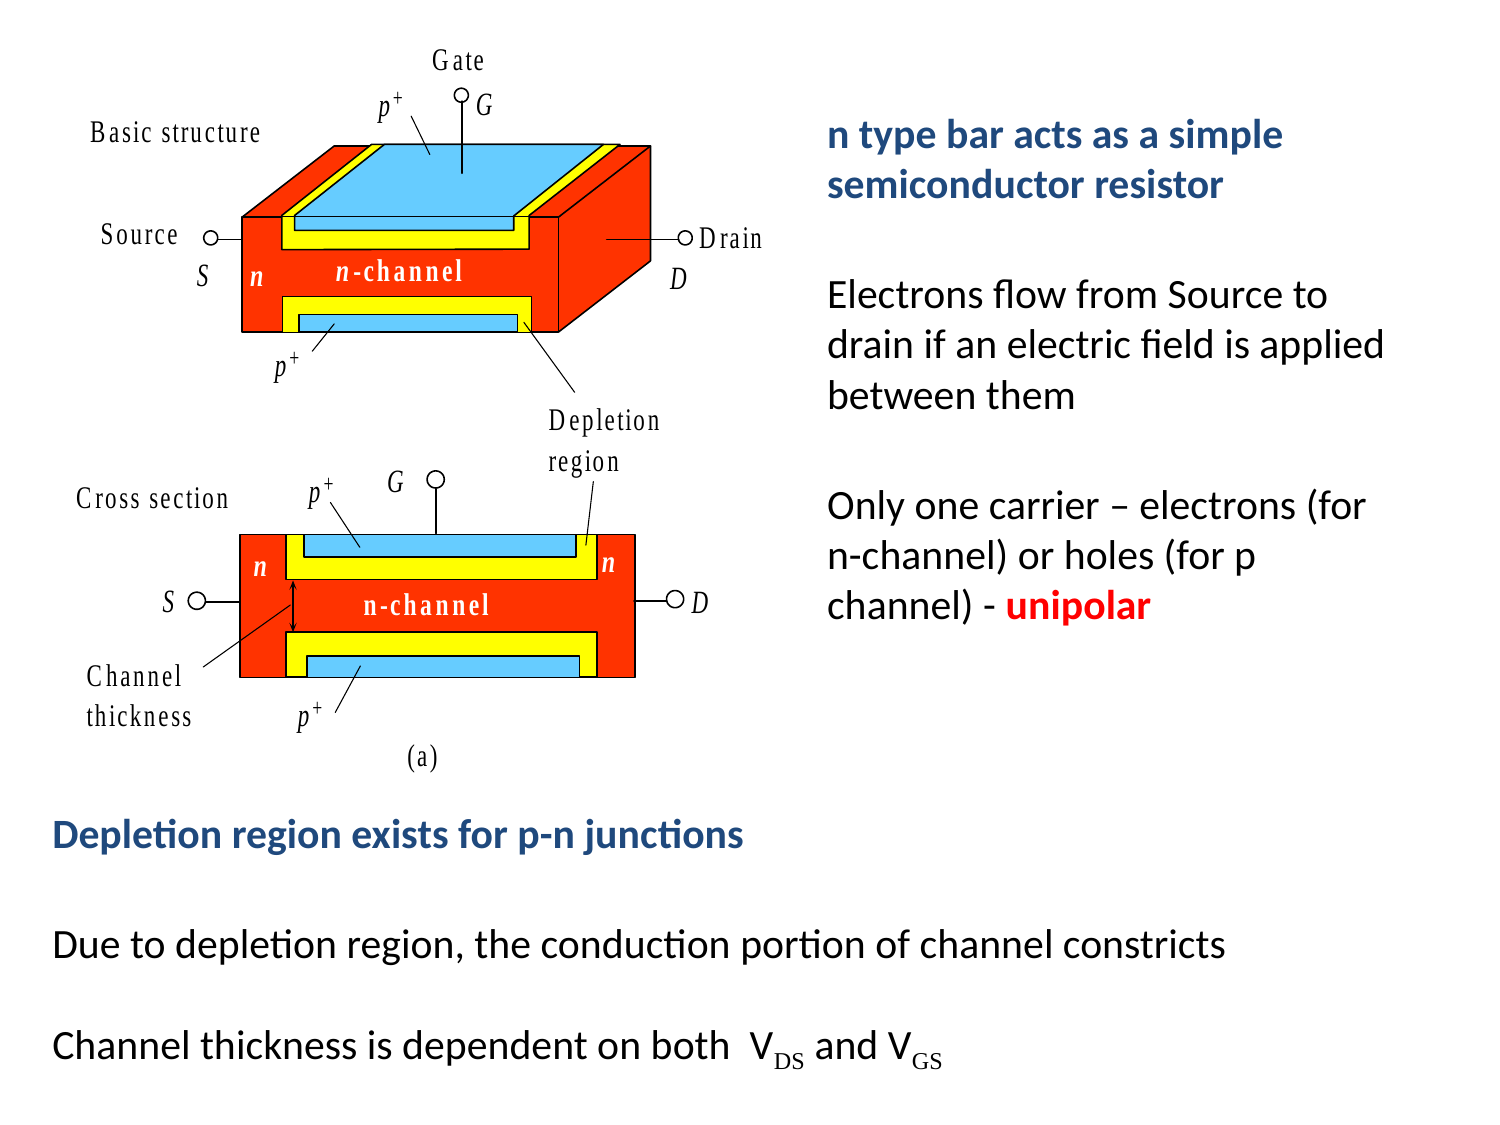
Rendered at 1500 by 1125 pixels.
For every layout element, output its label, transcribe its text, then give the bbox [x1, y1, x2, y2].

text_box n type bar acts as a simple semiconductor resistor Electrons flow from Source to drain if an electric field is applied between them Only one carrier – electrons (for n-channel) or holes (for p channel) - unipolar [812, 99, 1413, 680]
text_box Depletion region exists for p-n junctions Due to depletion region, the conduction portion of channel constricts Channel thickness is dependent on both VDS and VGS [37, 799, 1488, 1125]
chart [75, 37, 773, 775]
